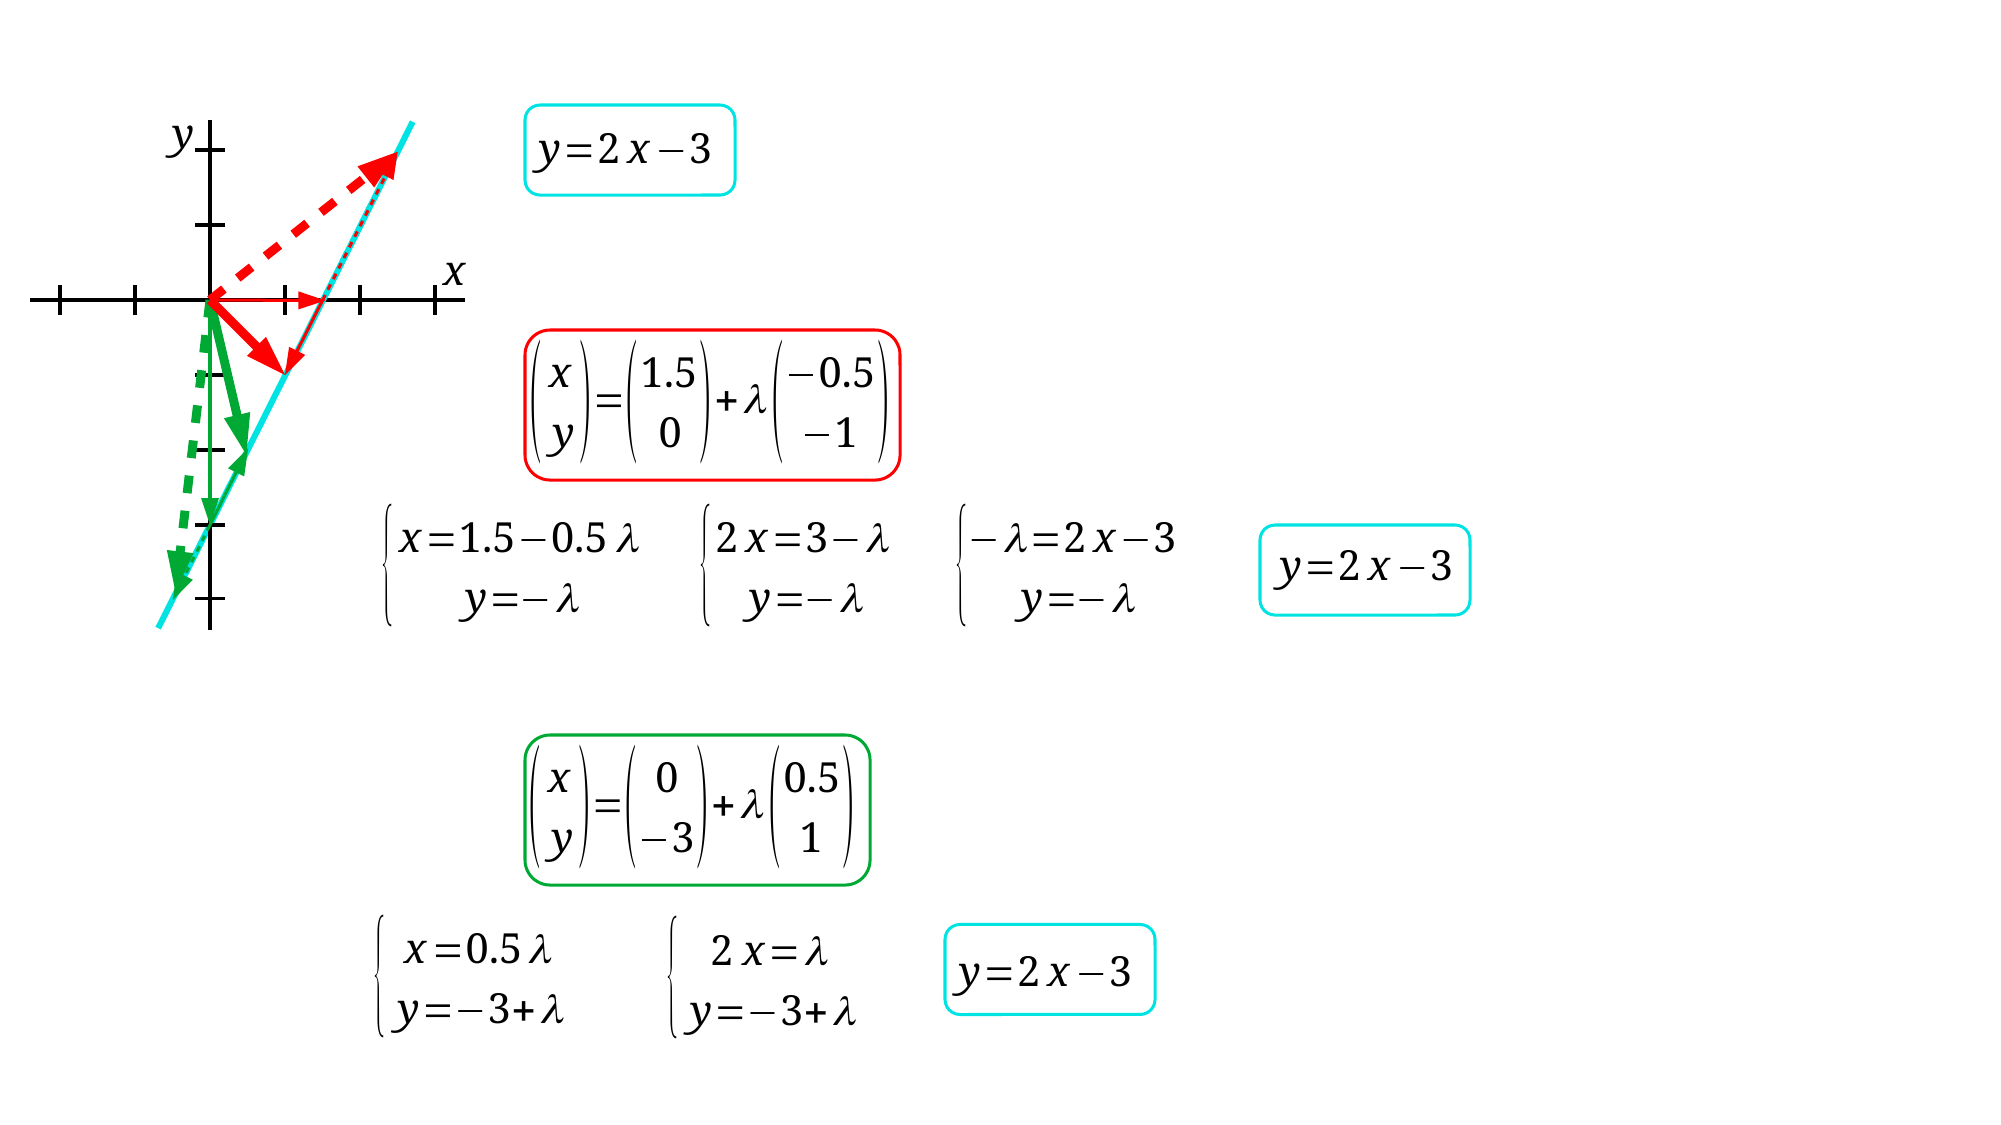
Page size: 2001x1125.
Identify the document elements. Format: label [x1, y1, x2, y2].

chart [527, 742, 863, 883]
chart [375, 337, 957, 631]
chart [1265, 536, 1459, 593]
chart [947, 942, 1138, 1000]
chart [949, 502, 1186, 631]
chart [367, 742, 866, 1043]
chart [527, 120, 718, 177]
chart [158, 104, 202, 162]
chart [527, 337, 898, 478]
chart [435, 241, 554, 300]
